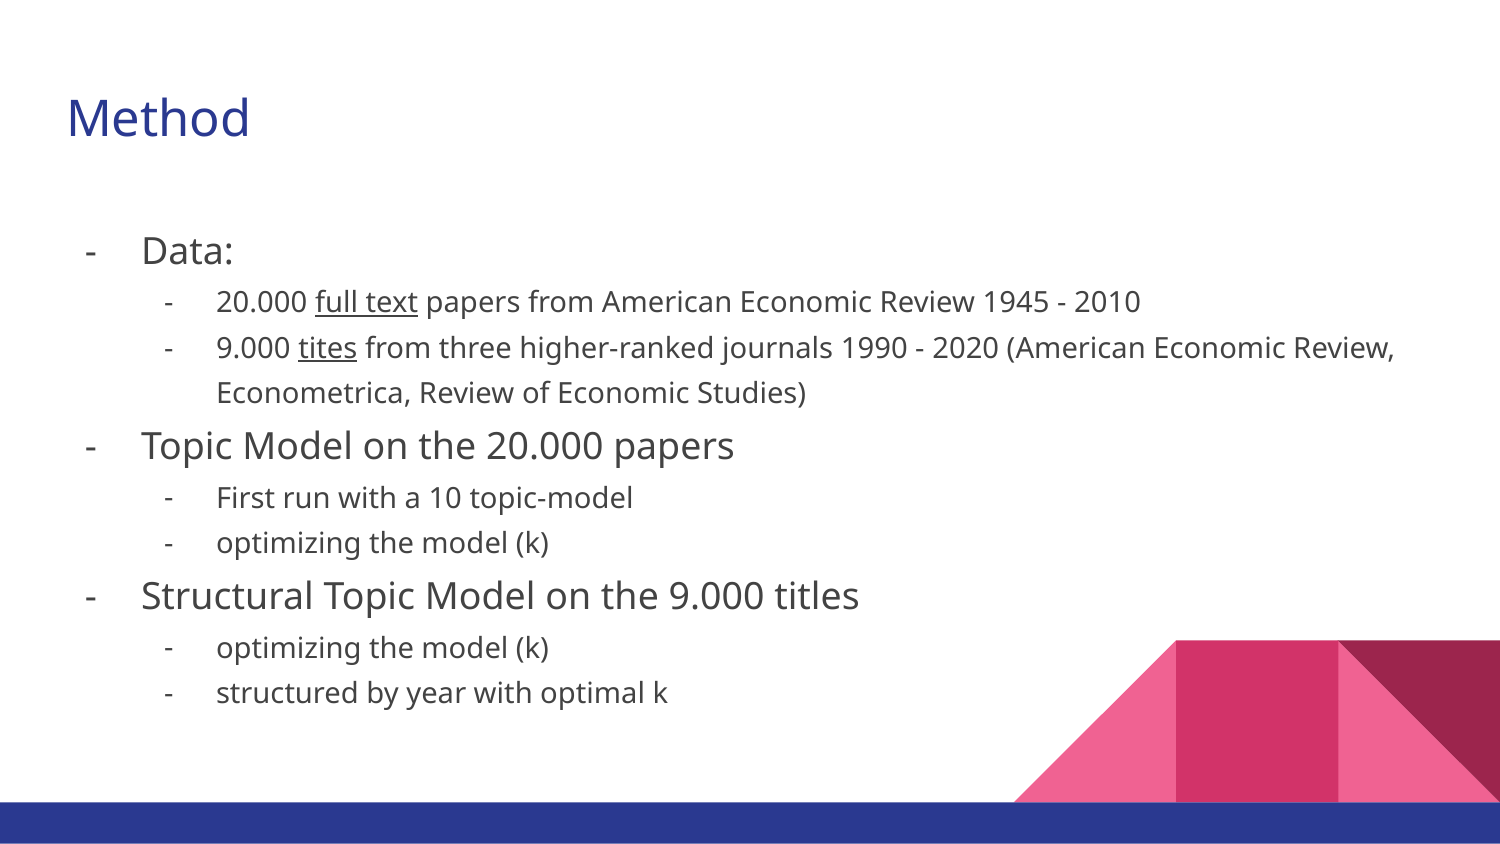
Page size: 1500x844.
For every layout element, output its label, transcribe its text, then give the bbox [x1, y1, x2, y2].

list Data: 20.000 full text papers from American Economic Review 1945 - 2010 9.000 tites from three higher-ranked journals 1990 - 2020 (American Economic Review, Econometrica, Review of Economic Studies) Topic Model on the 20.000 papers First run with a 10 topic-model optimizing the model (k) Structural Topic Model on the 9.000 titles optimizing the model (k) structured by year with optimal k [51, 201, 1449, 750]
title Method [51, 67, 1449, 167]
